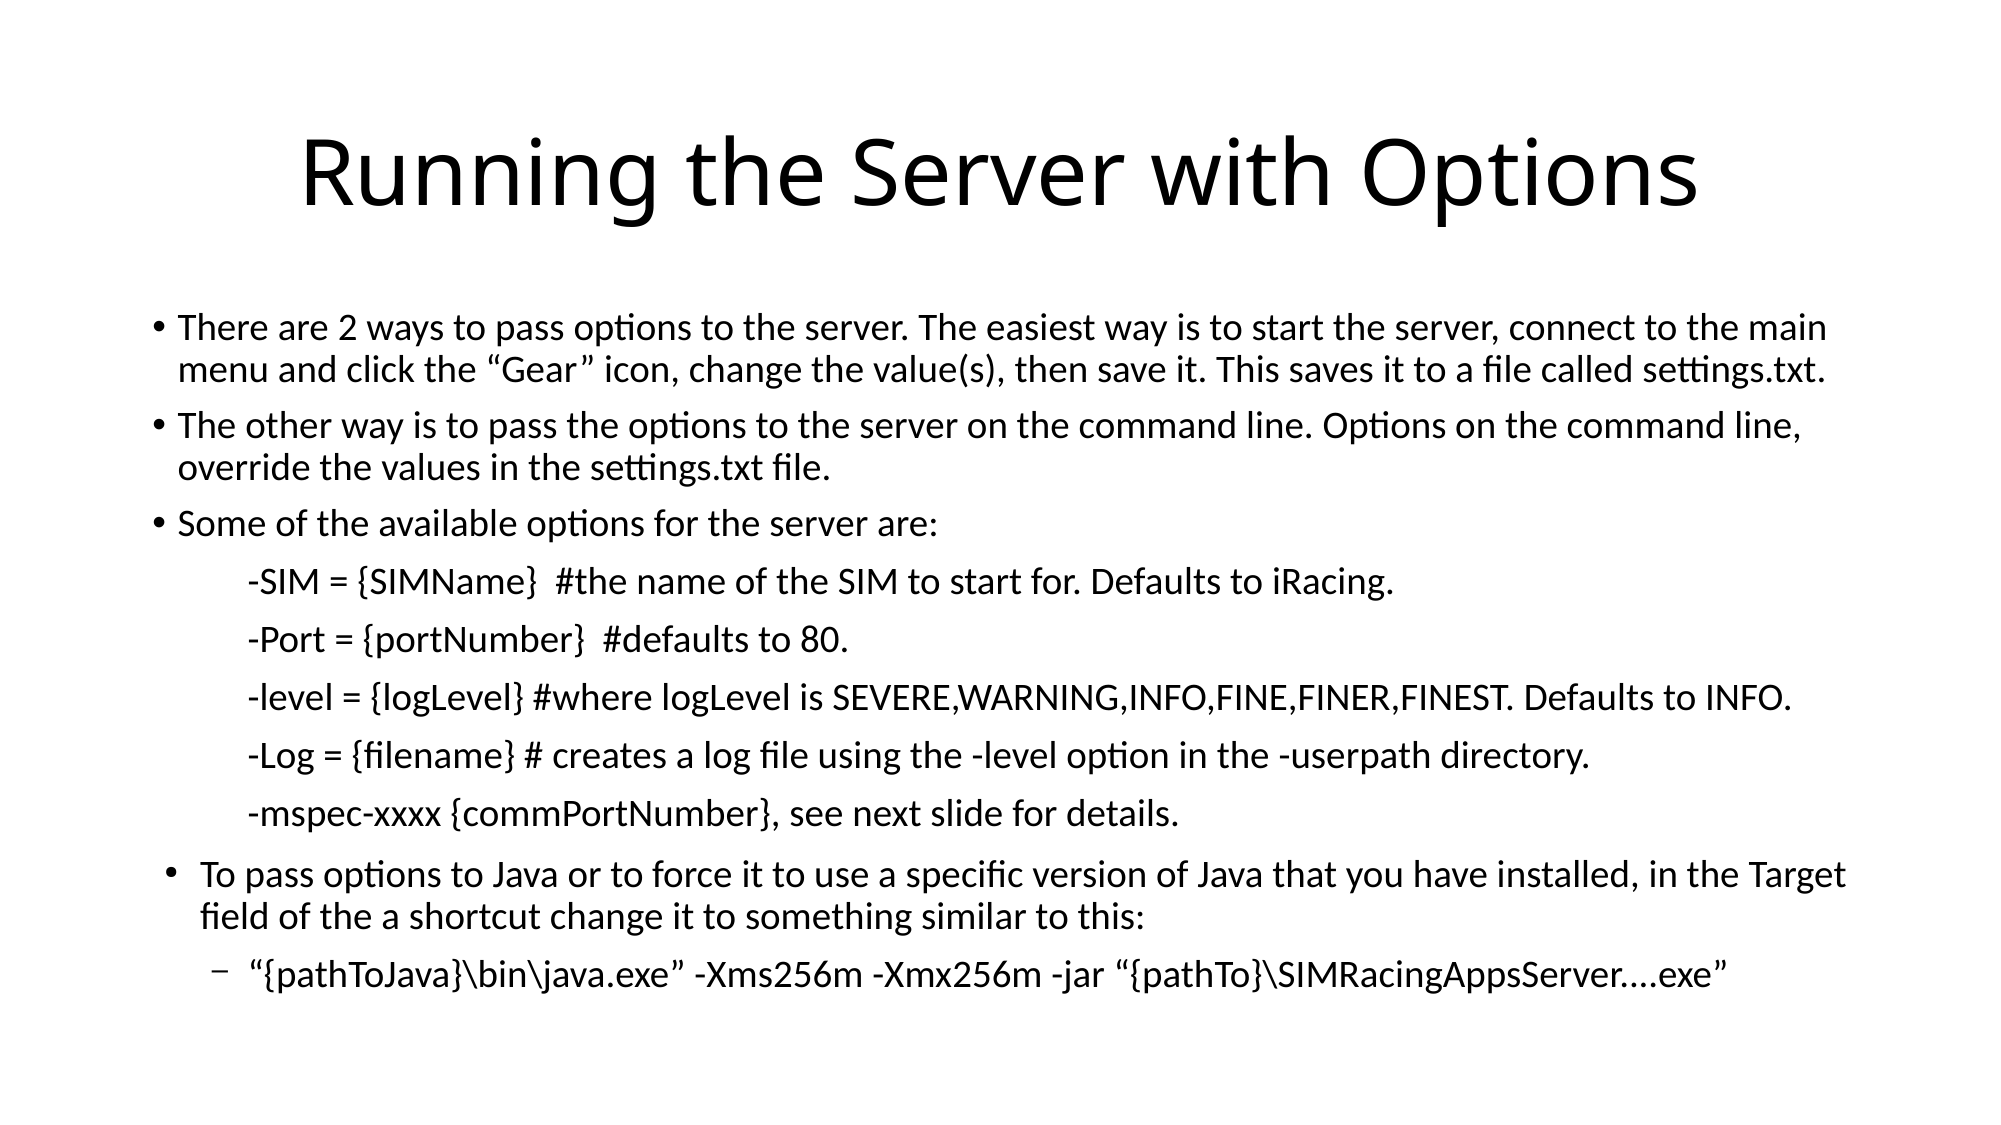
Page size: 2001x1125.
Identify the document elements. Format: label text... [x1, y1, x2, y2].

list There are 2 ways to pass options to the server. The easiest way is to start the server, connect to the main menu and click the “Gear” icon, change the value(s), then save it. This saves it to a file called settings.txt. The other way is to pass the options to the server on the command line. Options on the command line, override the values in the settings.txt file. Some of the available options for the server are: -SIM = {SIMName} #the name of the SIM to start for. Defaults to iRacing. -Port = {portNumber} #defaults to 80. -level = {logLevel} #where logLevel is SEVERE,WARNING,INFO,FINE,FINER,FINEST. Defaults to INFO. -Log = {filename} # creates a log file using the -level option in the -userpath directory. -mspec-xxxx {commPortNumber}, see next slide for details. To pass options to Java or to force it to use a specific version of Java that you have installed, in the Target field of the a shortcut change it to something similar to this: “{pathToJava}\bin\java.exe” -Xms256m -Xmx256m -jar “{pathTo}\SIMRacingAppsServer....exe” [137, 299, 1863, 1014]
title Running the Server with Options [137, 59, 1863, 278]
